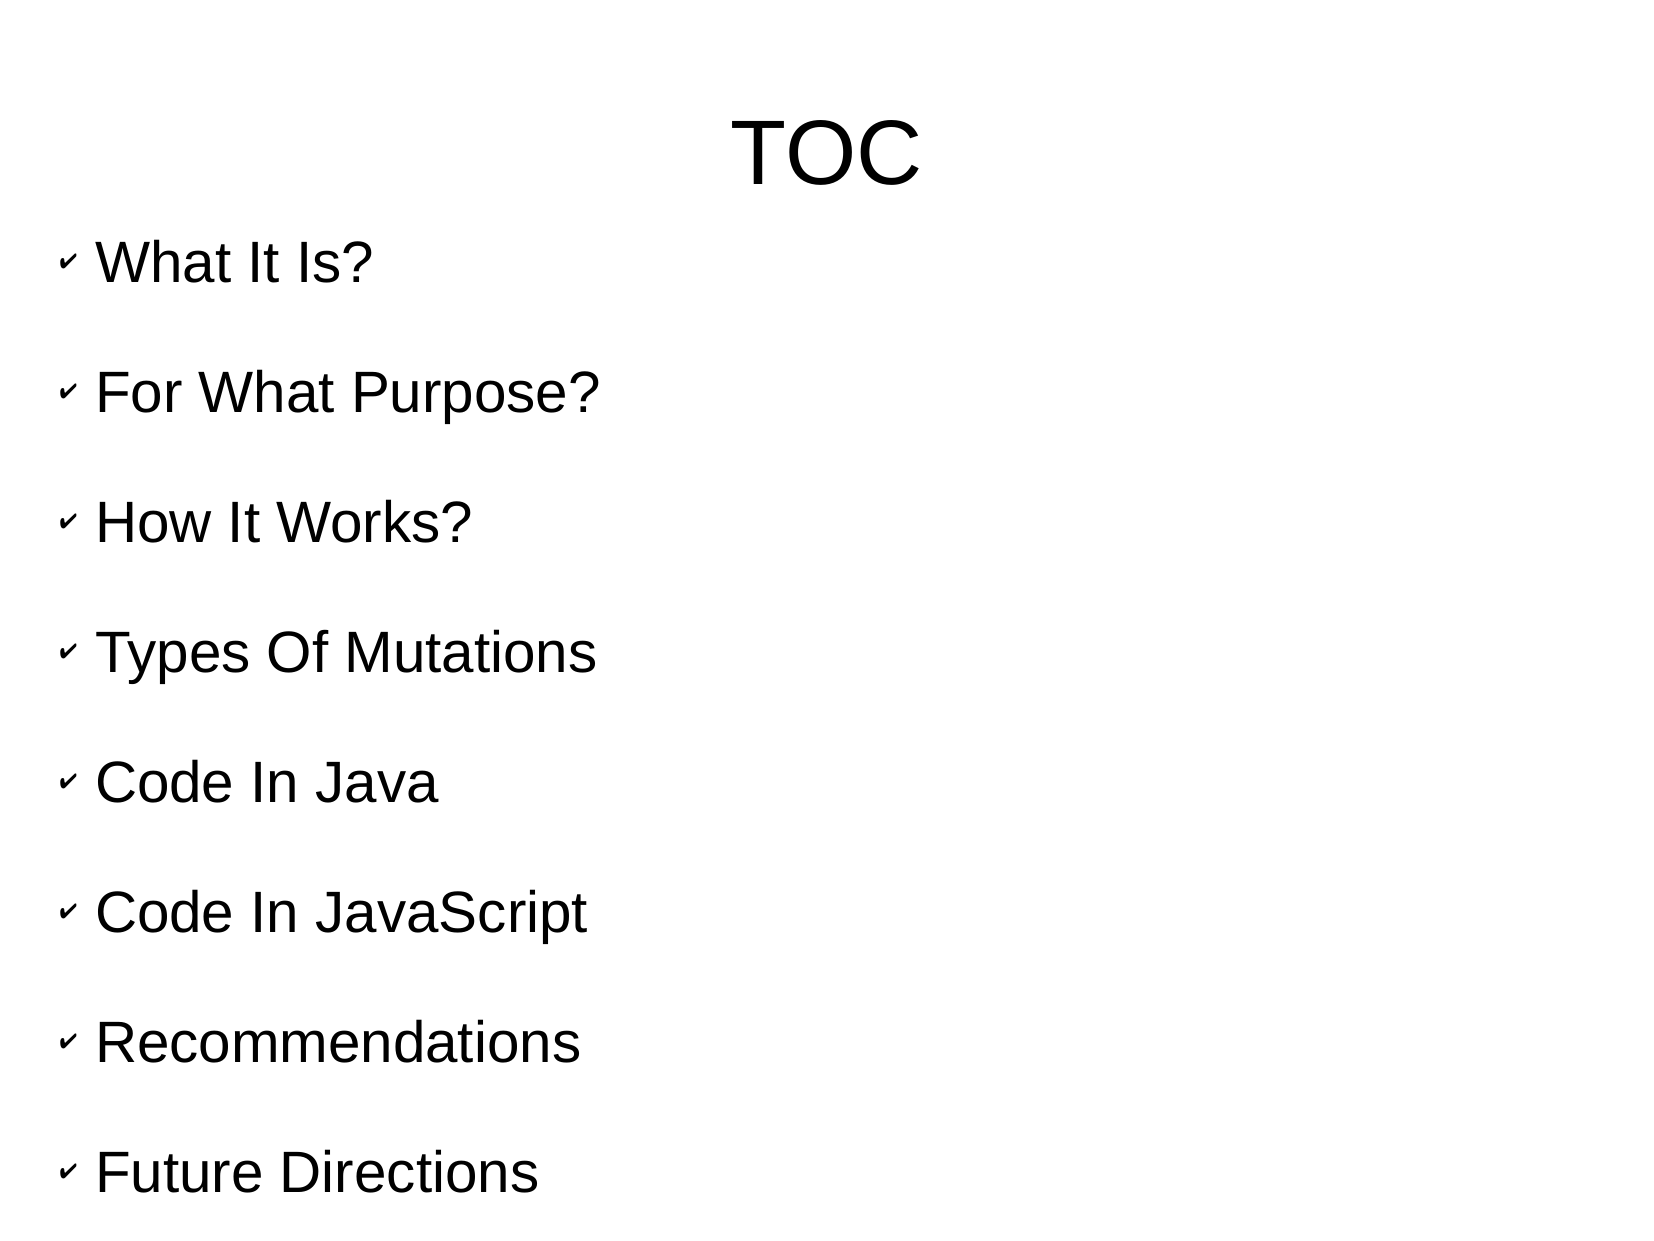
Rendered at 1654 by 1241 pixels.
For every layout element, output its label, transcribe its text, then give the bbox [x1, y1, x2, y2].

text_box What It Is? For What Purpose? How It Works? Types Of Mutations Code In Java Code In JavaScript Recommendations Future Directions [45, 222, 1606, 1216]
title TOC [82, 49, 1571, 222]
